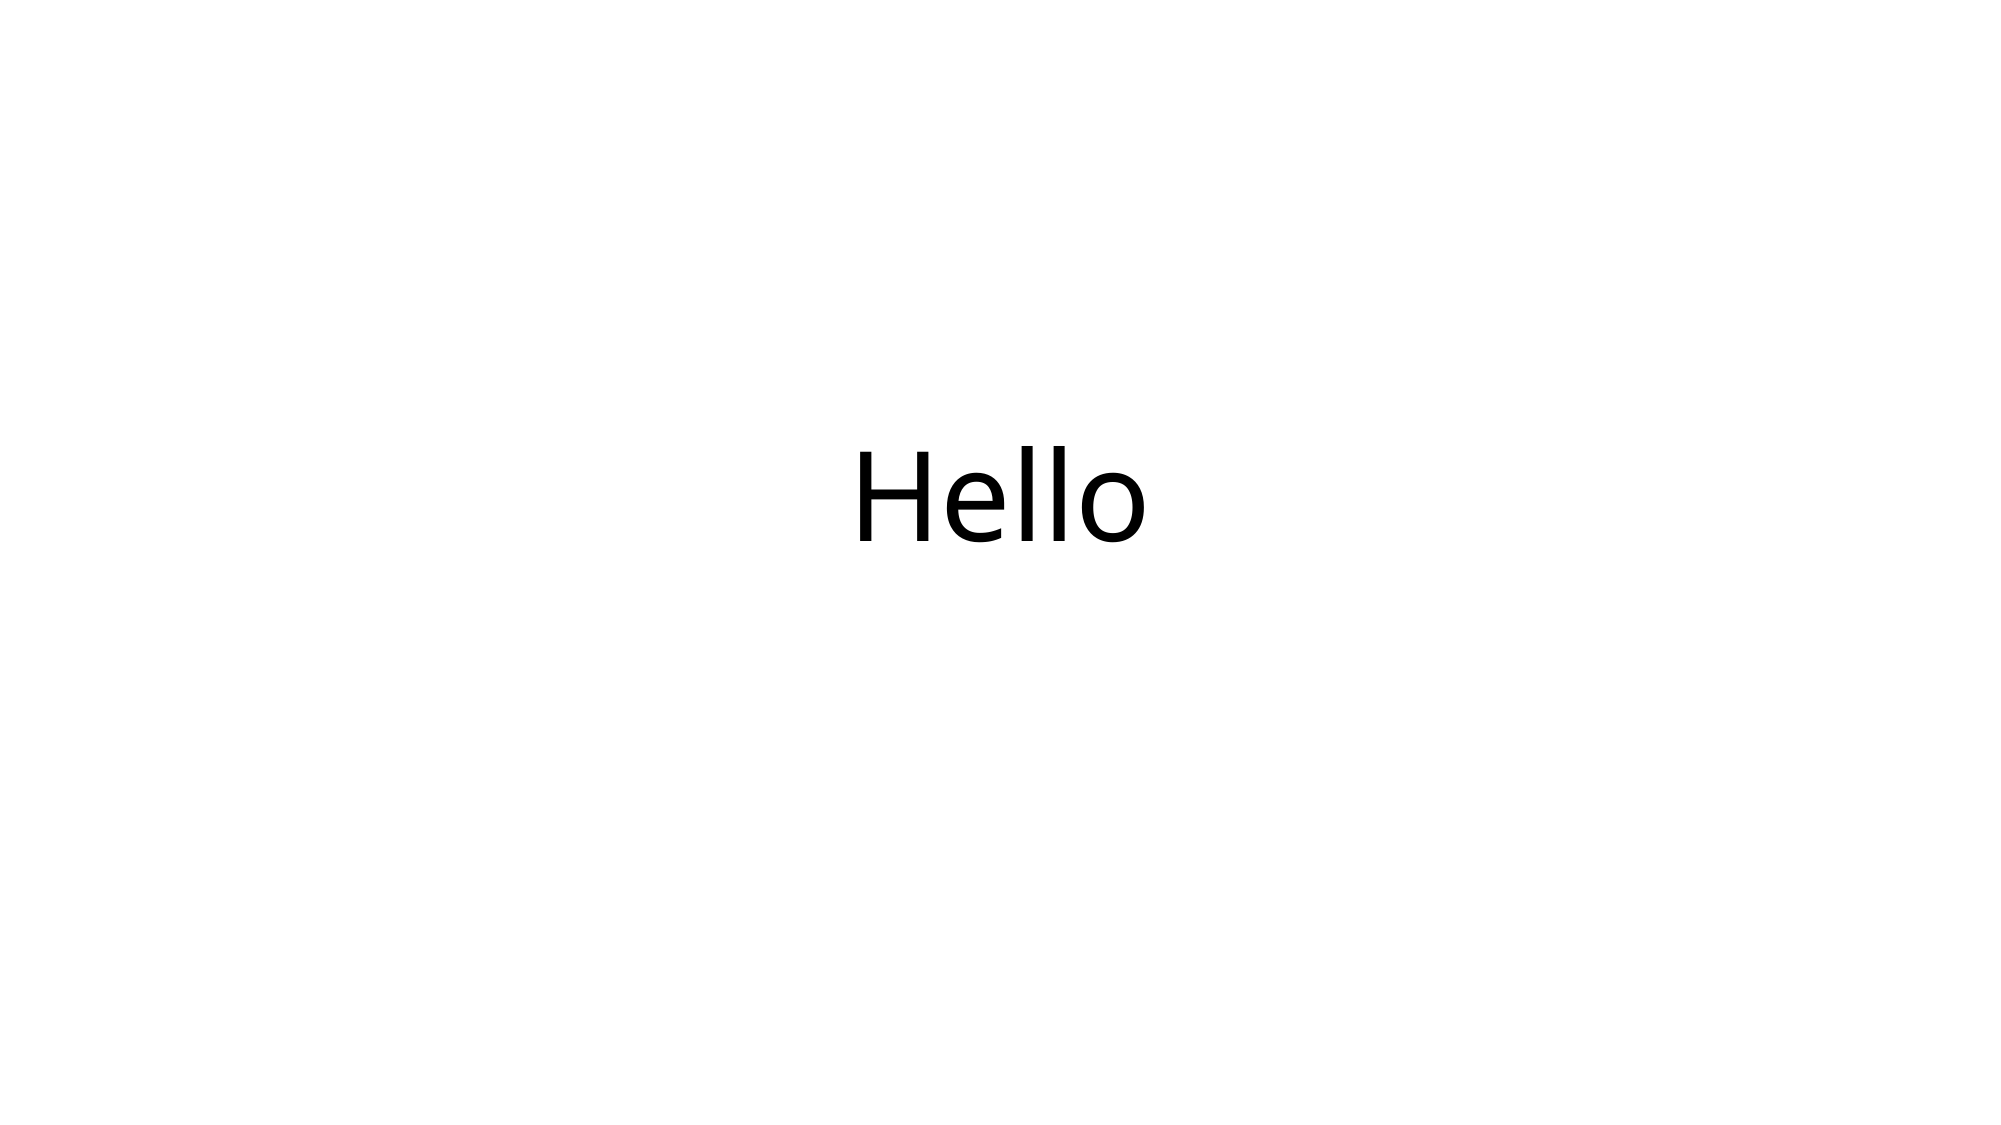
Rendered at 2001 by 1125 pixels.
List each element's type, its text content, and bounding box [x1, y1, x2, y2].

title Hello [249, 184, 1750, 576]
